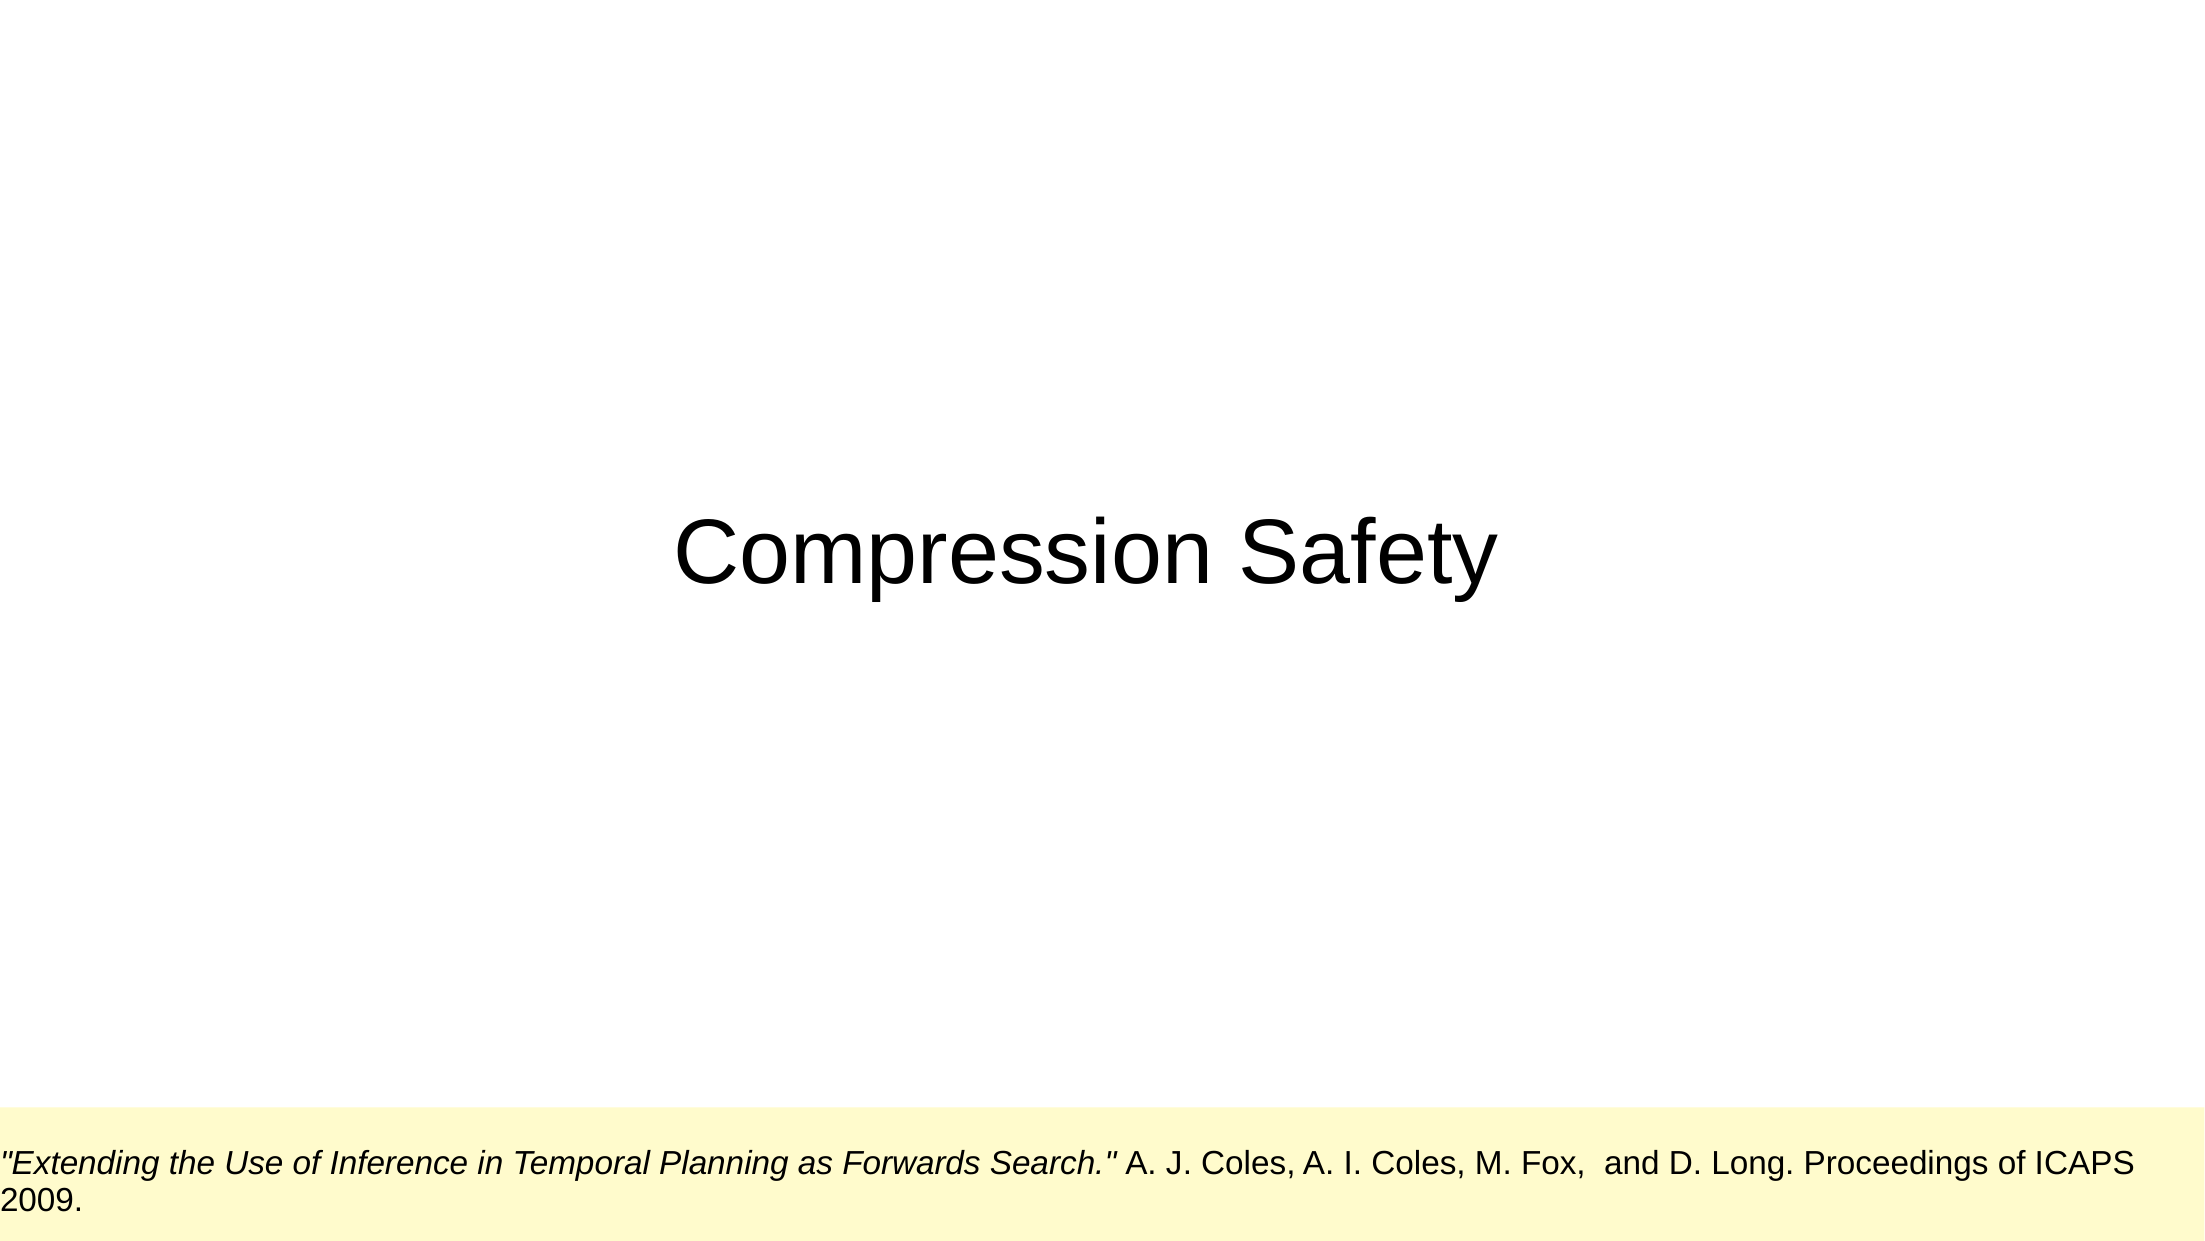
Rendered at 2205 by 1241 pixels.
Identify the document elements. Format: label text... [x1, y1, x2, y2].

text_box "Extending the Use of Inference in Temporal Planning as Forwards Search." A. J. Coles, A. I. Coles, M. Fox, and D. Long. Proceedings of ICAPS 2009. [0, 1107, 2205, 1241]
title Compression Safety [94, 448, 2079, 656]
